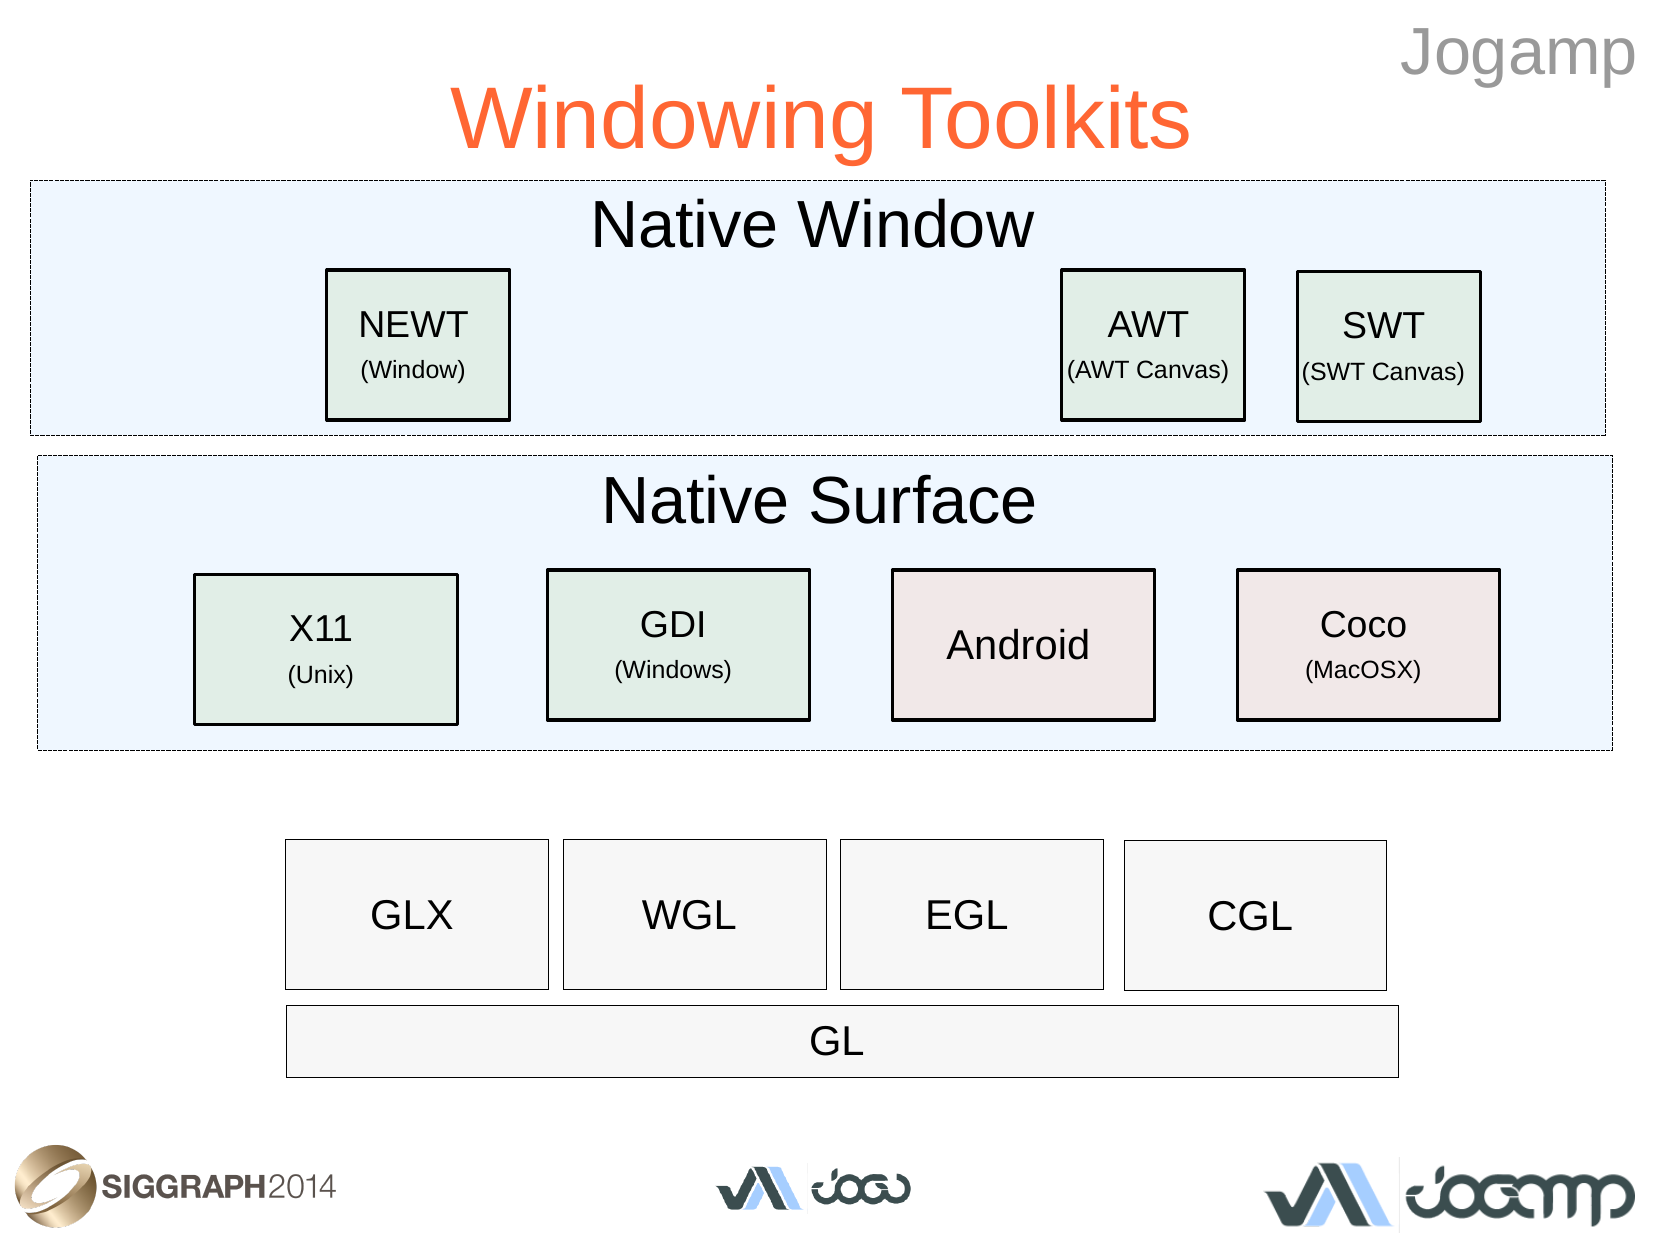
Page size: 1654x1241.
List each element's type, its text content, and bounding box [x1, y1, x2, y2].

text_box Jogamp [1385, 6, 1654, 112]
text_box Native Surface [37, 455, 1613, 751]
text_box GLX [285, 839, 549, 990]
text_box CGL [1124, 840, 1387, 991]
text_box EGL [840, 839, 1104, 990]
picture [714, 1163, 916, 1214]
picture [1262, 1157, 1635, 1233]
text_box GL [286, 1005, 1399, 1078]
text_box GDI (Windows) [547, 570, 810, 721]
text_box SWT (SWT Canvas) [1297, 271, 1481, 422]
text_box Native Window [30, 180, 1606, 436]
title Windowing Toolkits [68, 56, 1576, 181]
text_box WGL [563, 839, 827, 990]
text_box Android [892, 570, 1155, 721]
text_box AWT (AWT Canvas) [1061, 270, 1245, 421]
text_box NEWT (Window) [326, 270, 510, 421]
picture [7, 1133, 343, 1239]
text_box X11 (Unix) [194, 574, 458, 725]
text_box Coco (MacOSX) [1237, 570, 1500, 721]
